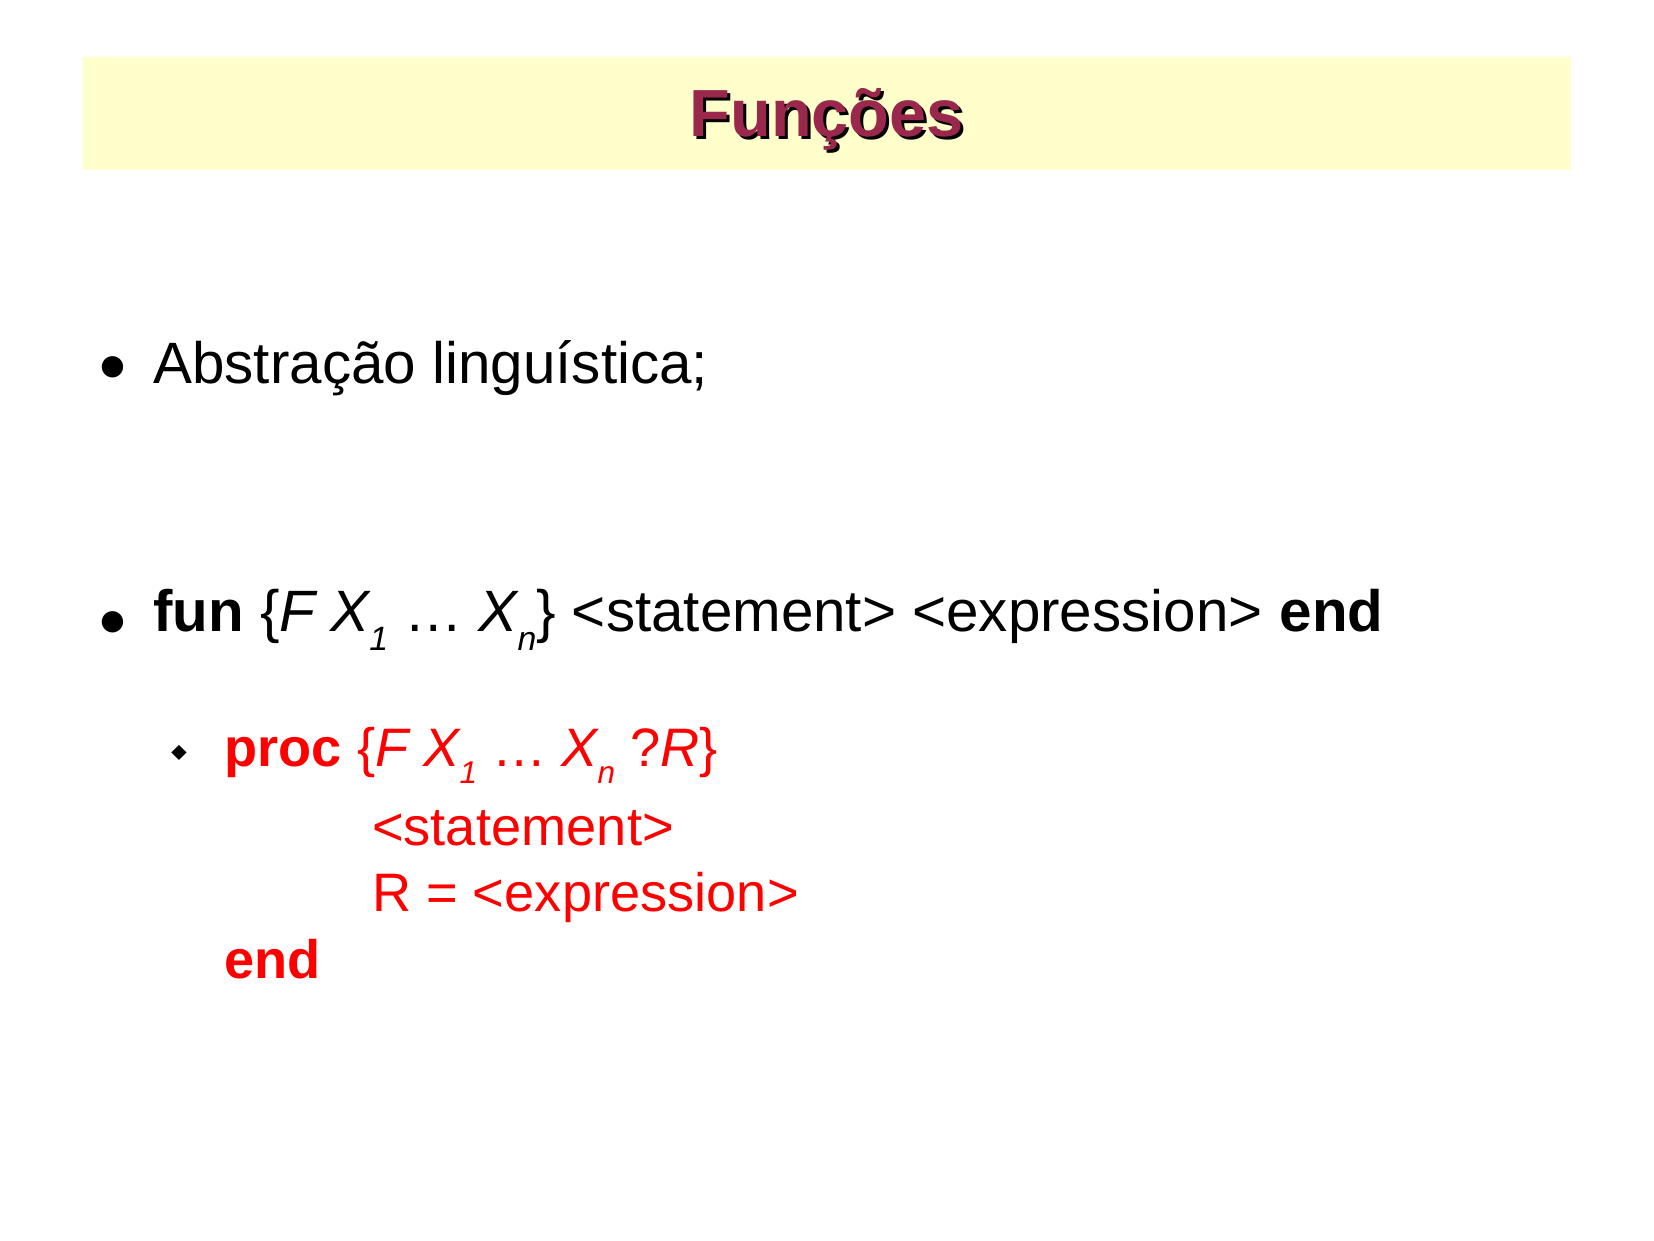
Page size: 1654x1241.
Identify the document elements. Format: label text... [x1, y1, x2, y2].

title Funções [82, 56, 1571, 170]
list Abstração linguística; fun {F X1 … Xn} <statement> <expression> end proc {F X1 … Xn ?R} <statement> R = <expression> end [82, 206, 1571, 1137]
